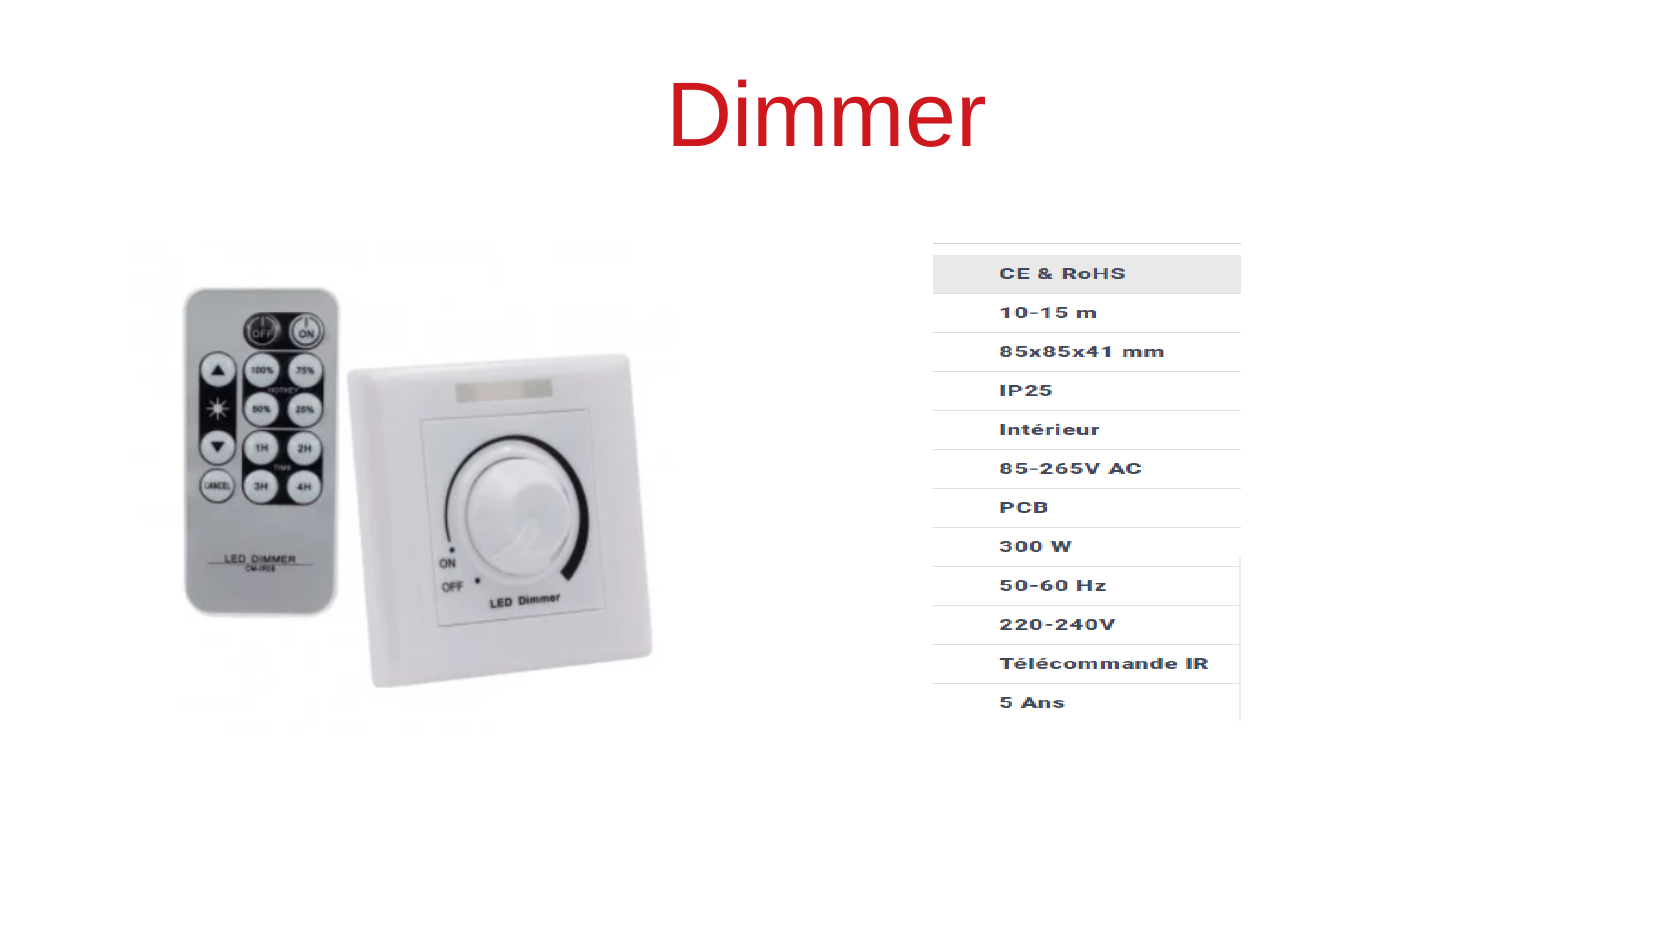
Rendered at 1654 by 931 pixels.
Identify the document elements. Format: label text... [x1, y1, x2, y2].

picture [933, 241, 1241, 721]
title Dimmer [82, 37, 1571, 193]
picture [128, 242, 674, 733]
